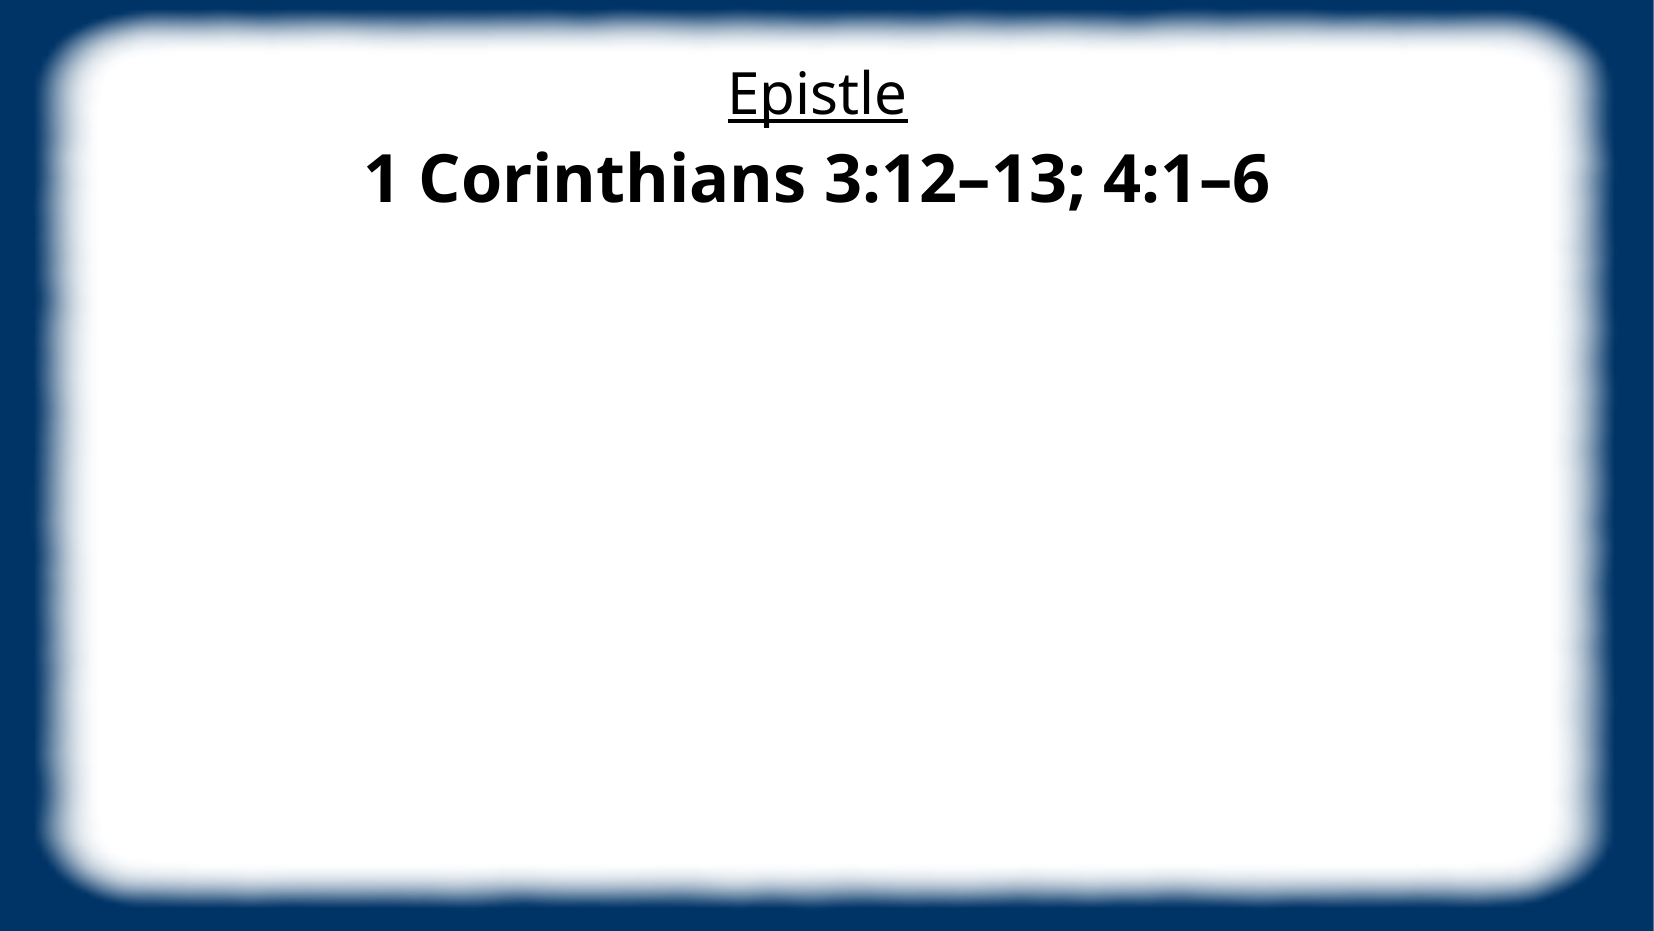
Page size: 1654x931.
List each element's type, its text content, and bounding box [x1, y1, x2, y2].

picture [0, 0, 1654, 931]
text_box Epistle 1 Corinthians 3:12–13; 4:1–6 [60, 45, 1576, 226]
